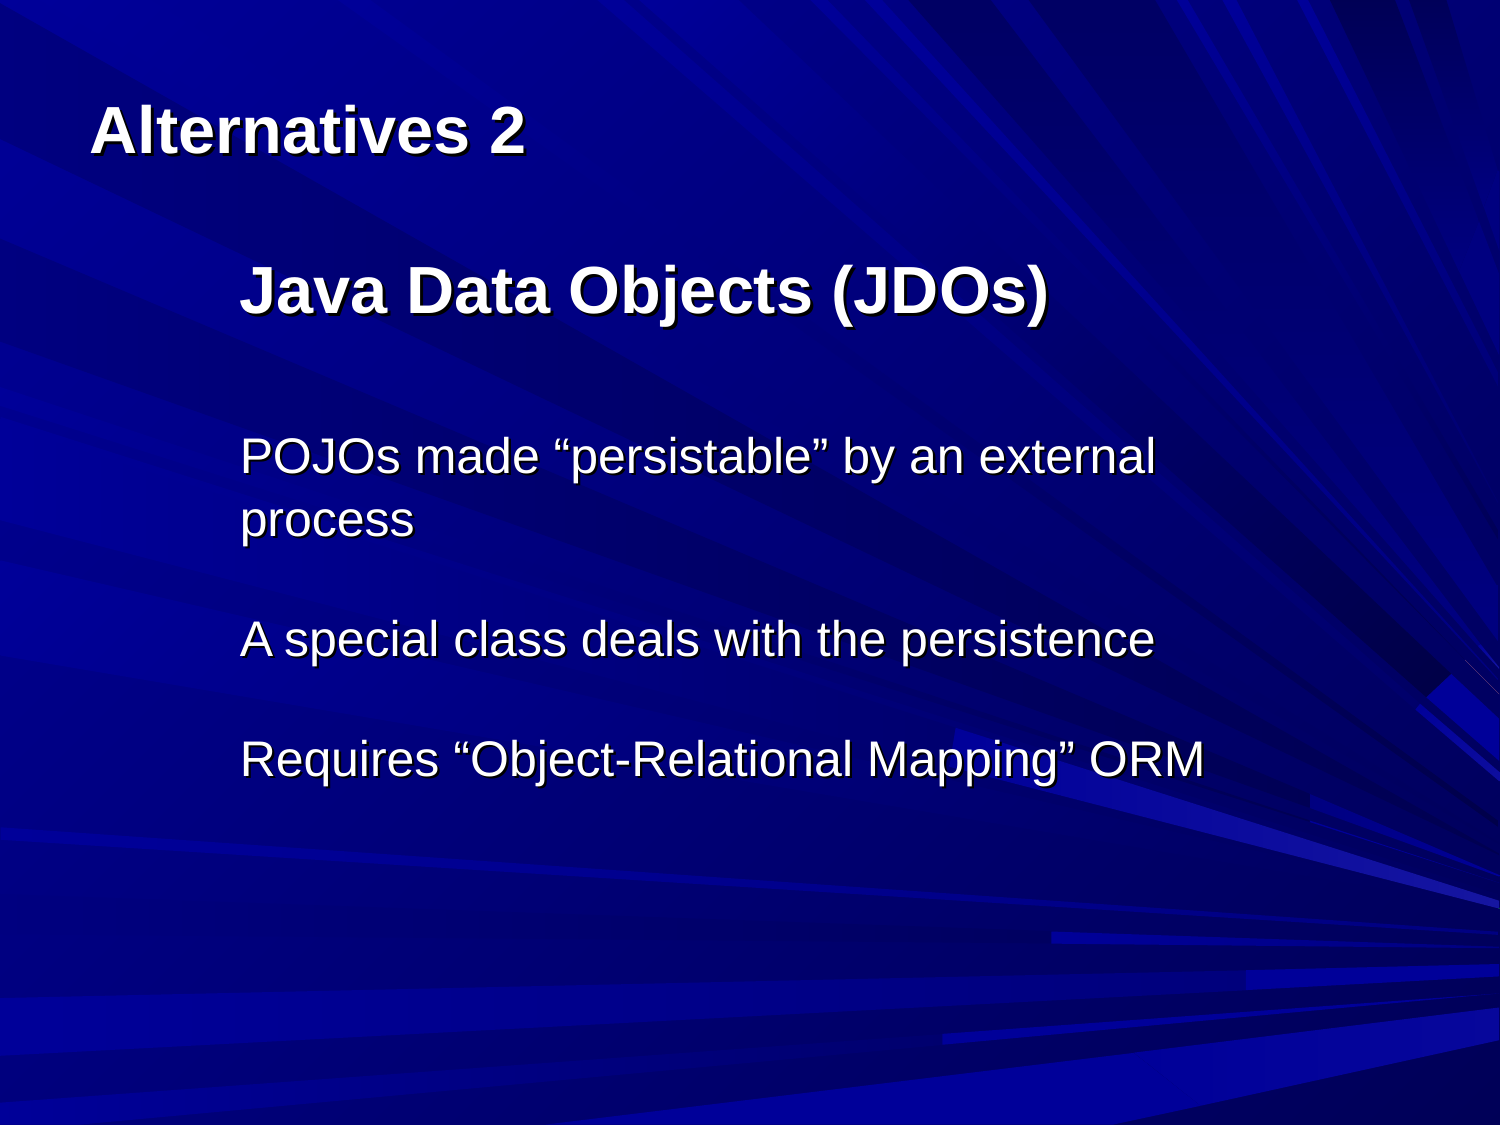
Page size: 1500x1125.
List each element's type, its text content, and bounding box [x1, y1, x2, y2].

title Alternatives 2 Java Data Objects (JDOs) POJOs made “persistable” by an external process A special class deals with the persistence Requires “Object-Relational Mapping” ORM [75, 79, 1426, 955]
